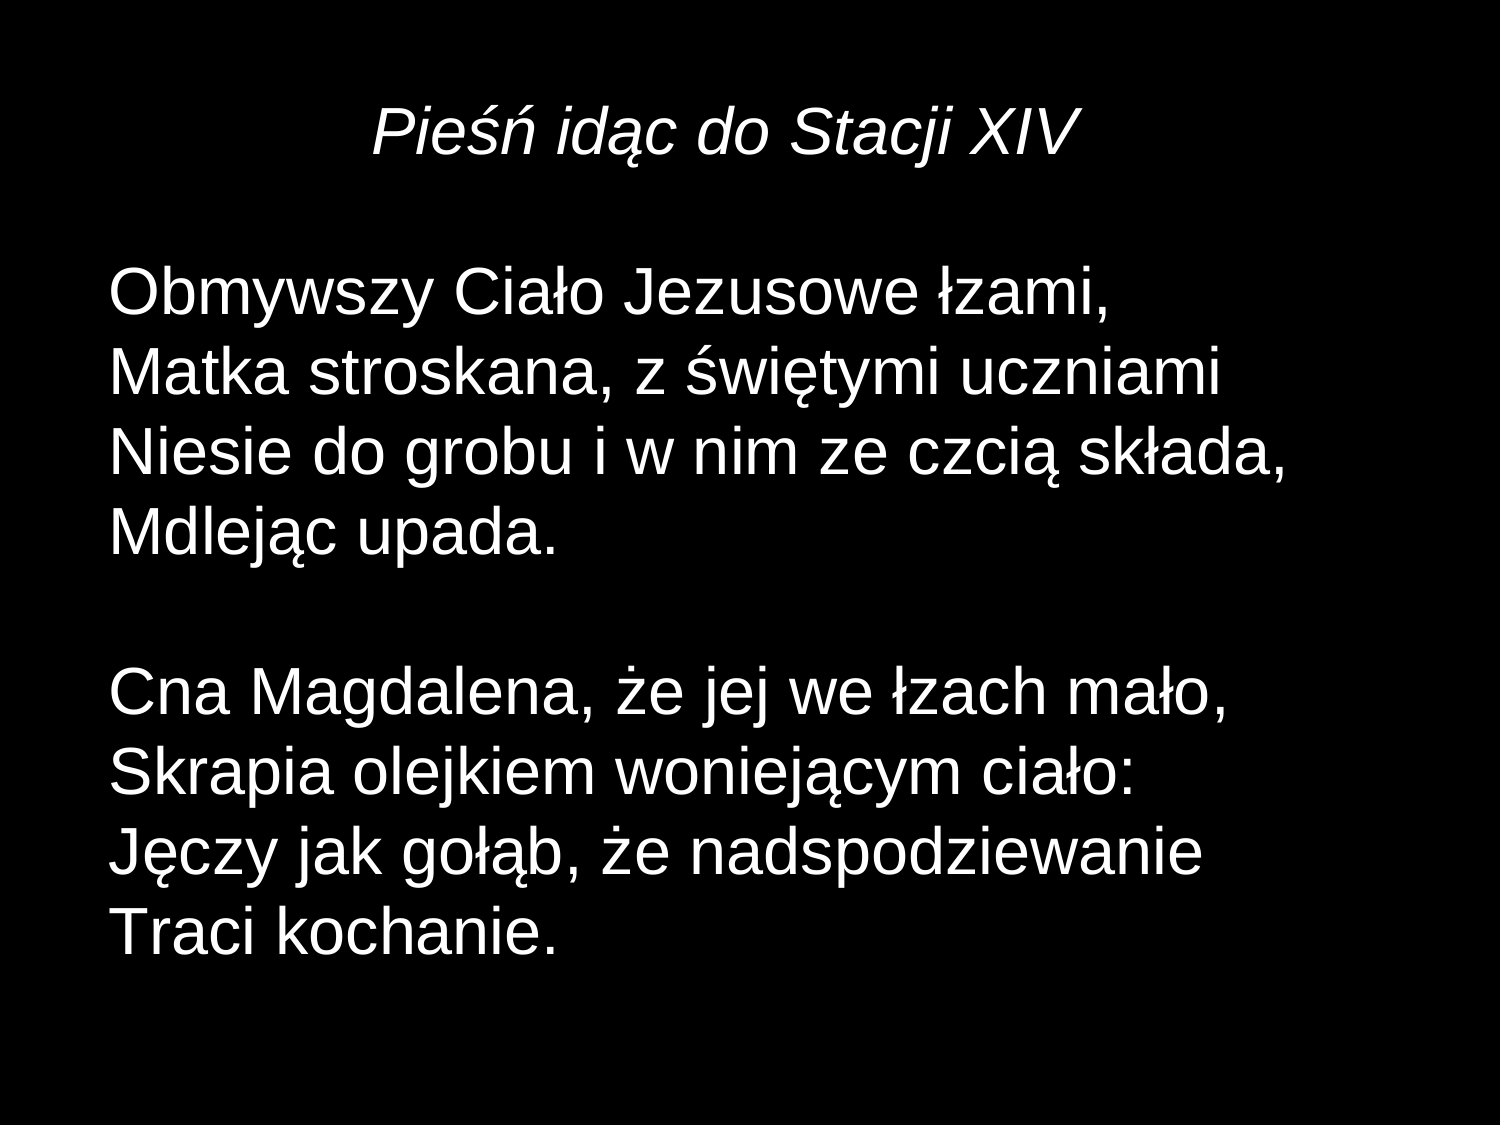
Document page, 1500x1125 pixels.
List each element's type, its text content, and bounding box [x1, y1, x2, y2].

text_box Pieśń idąc do Stacji XIV Obmywszy Ciało Jezusowe łzami, Matka stroskana, z świętymi uczniami Niesie do grobu i w nim ze czcią składa, Mdlejąc upada. Cna Magdalena, że jej we łzach mało, Skrapia olejkiem woniejącym ciało: Jęczy jak gołąb, że nadspodziewanie Traci kochanie. [93, 80, 1465, 976]
